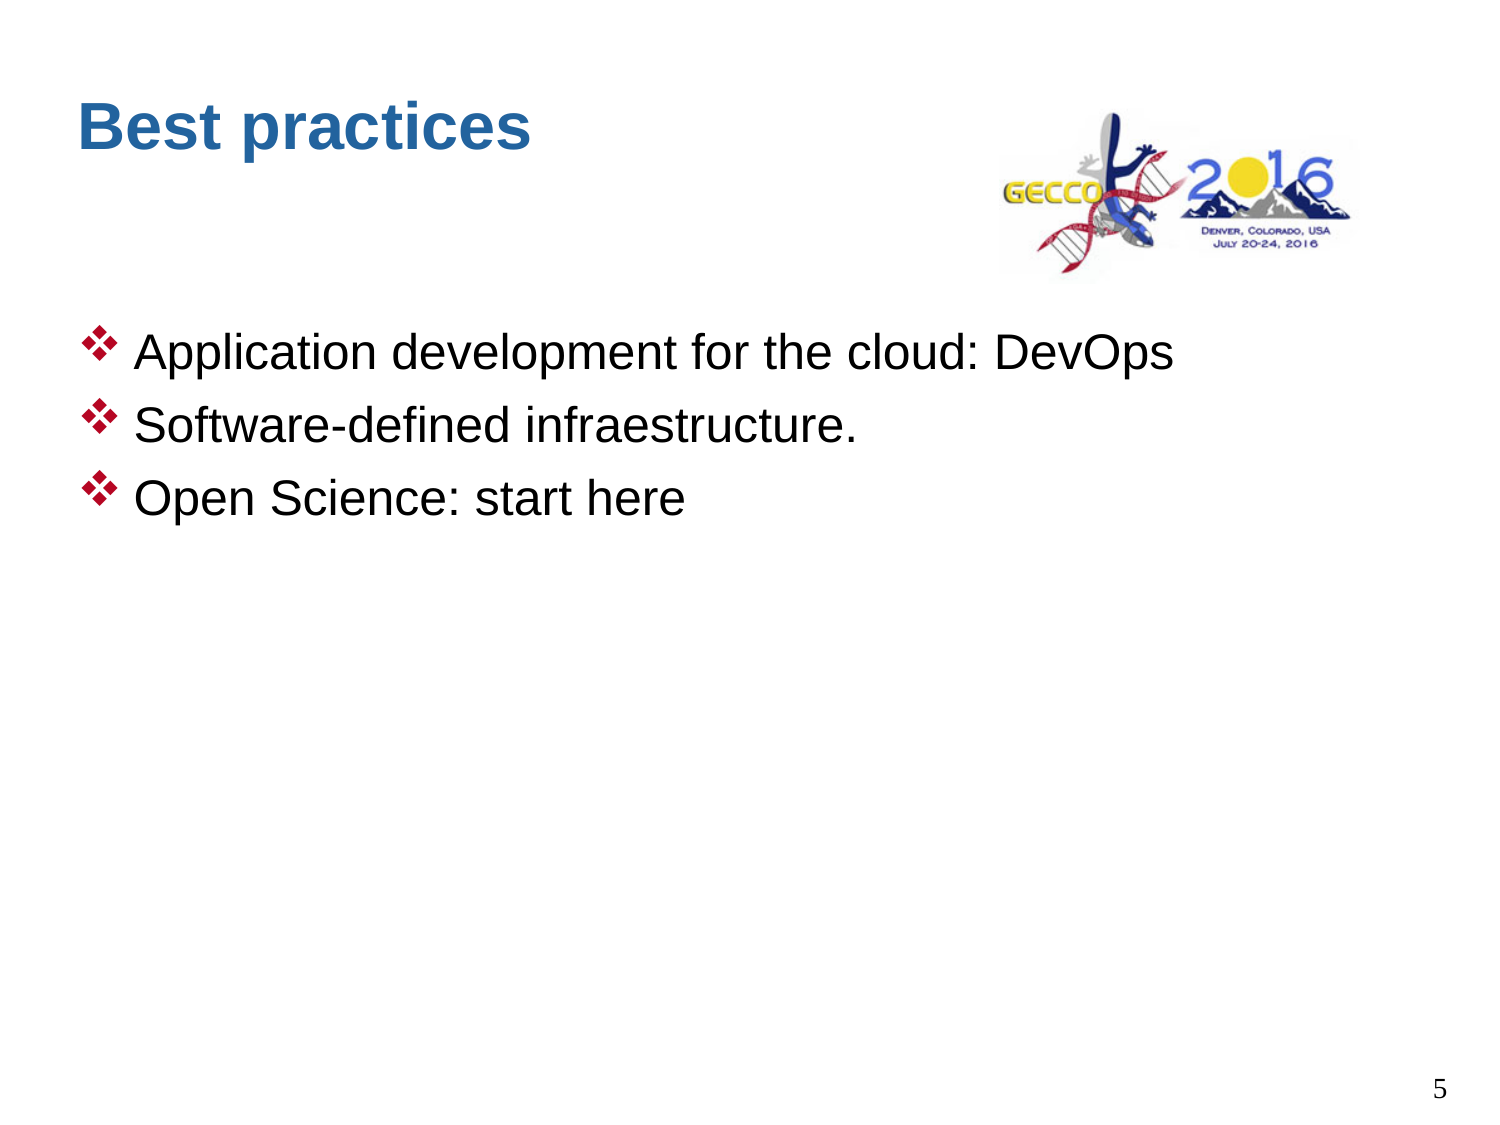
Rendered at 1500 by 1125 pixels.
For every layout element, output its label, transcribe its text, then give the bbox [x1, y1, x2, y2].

text_box <number> [1436, 1037, 1463, 1113]
list Best practices Application development for the cloud: DevOps Software-defined infraestructure. Open Science: start here [62, 75, 1436, 1125]
picture [999, 99, 1360, 284]
